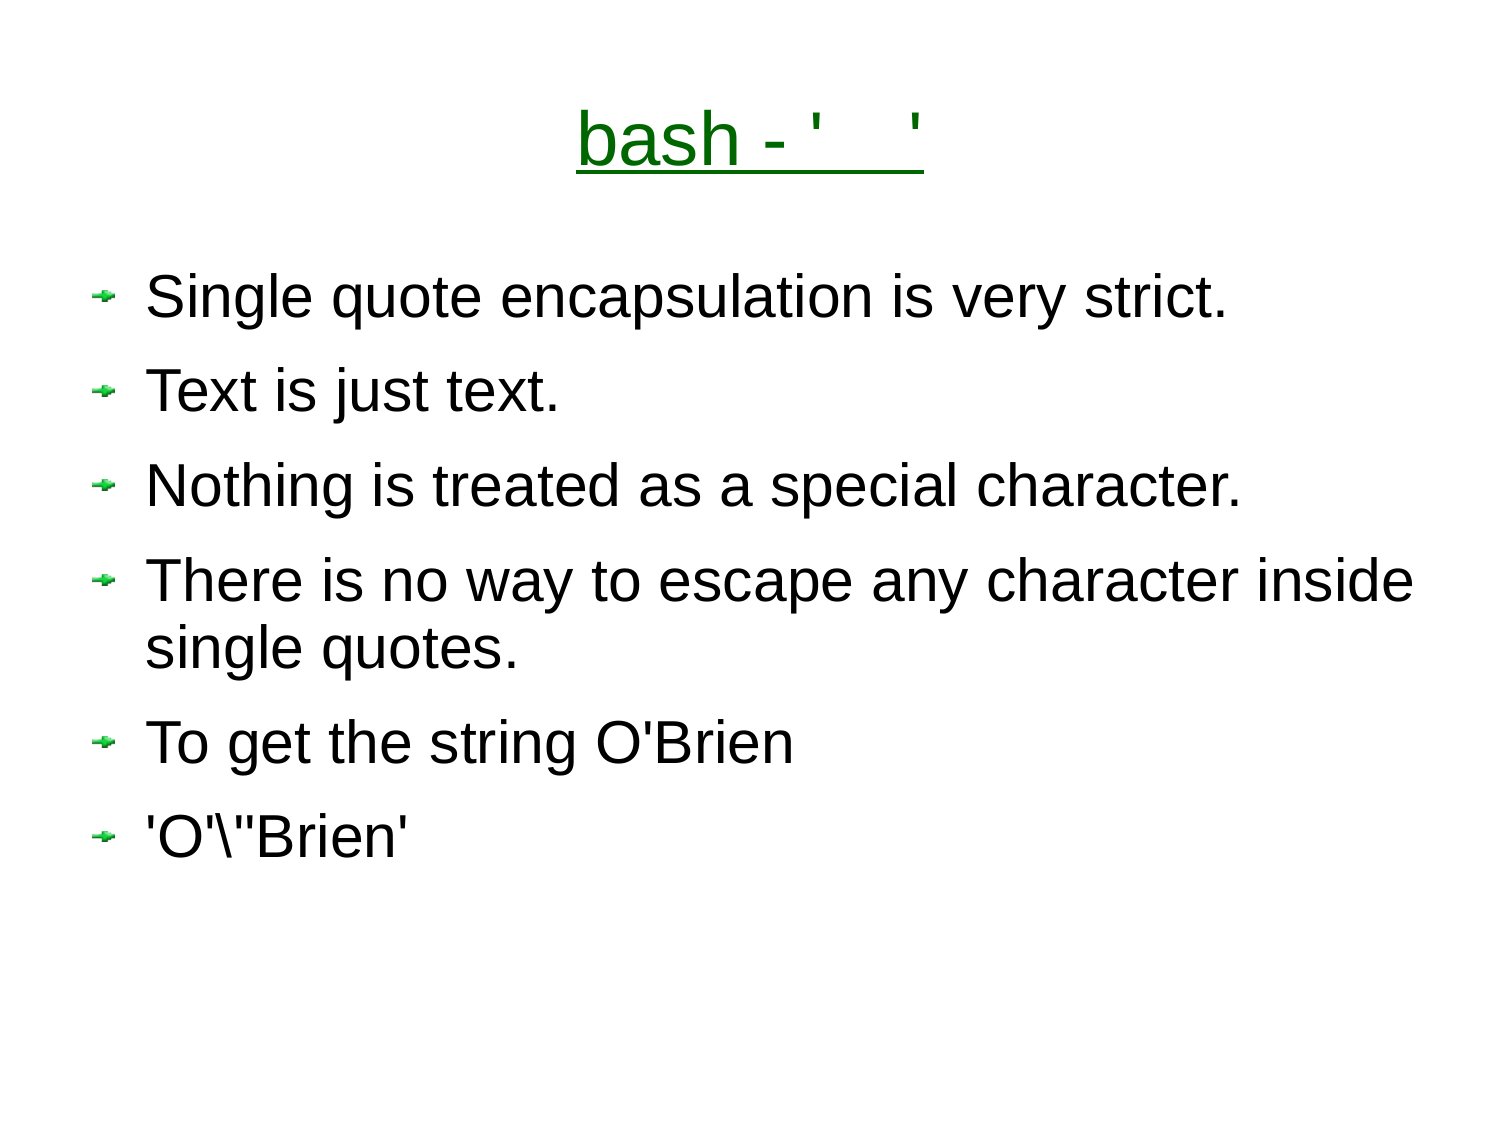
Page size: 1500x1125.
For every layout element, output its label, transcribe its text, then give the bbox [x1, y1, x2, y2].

list Single quote encapsulation is very strict. Text is just text. Nothing is treated as a special character. There is no way to escape any character inside single quotes. To get the string O'Brien 'O'\''Brien' [75, 262, 1425, 1006]
title bash - ' ' [75, 45, 1425, 233]
